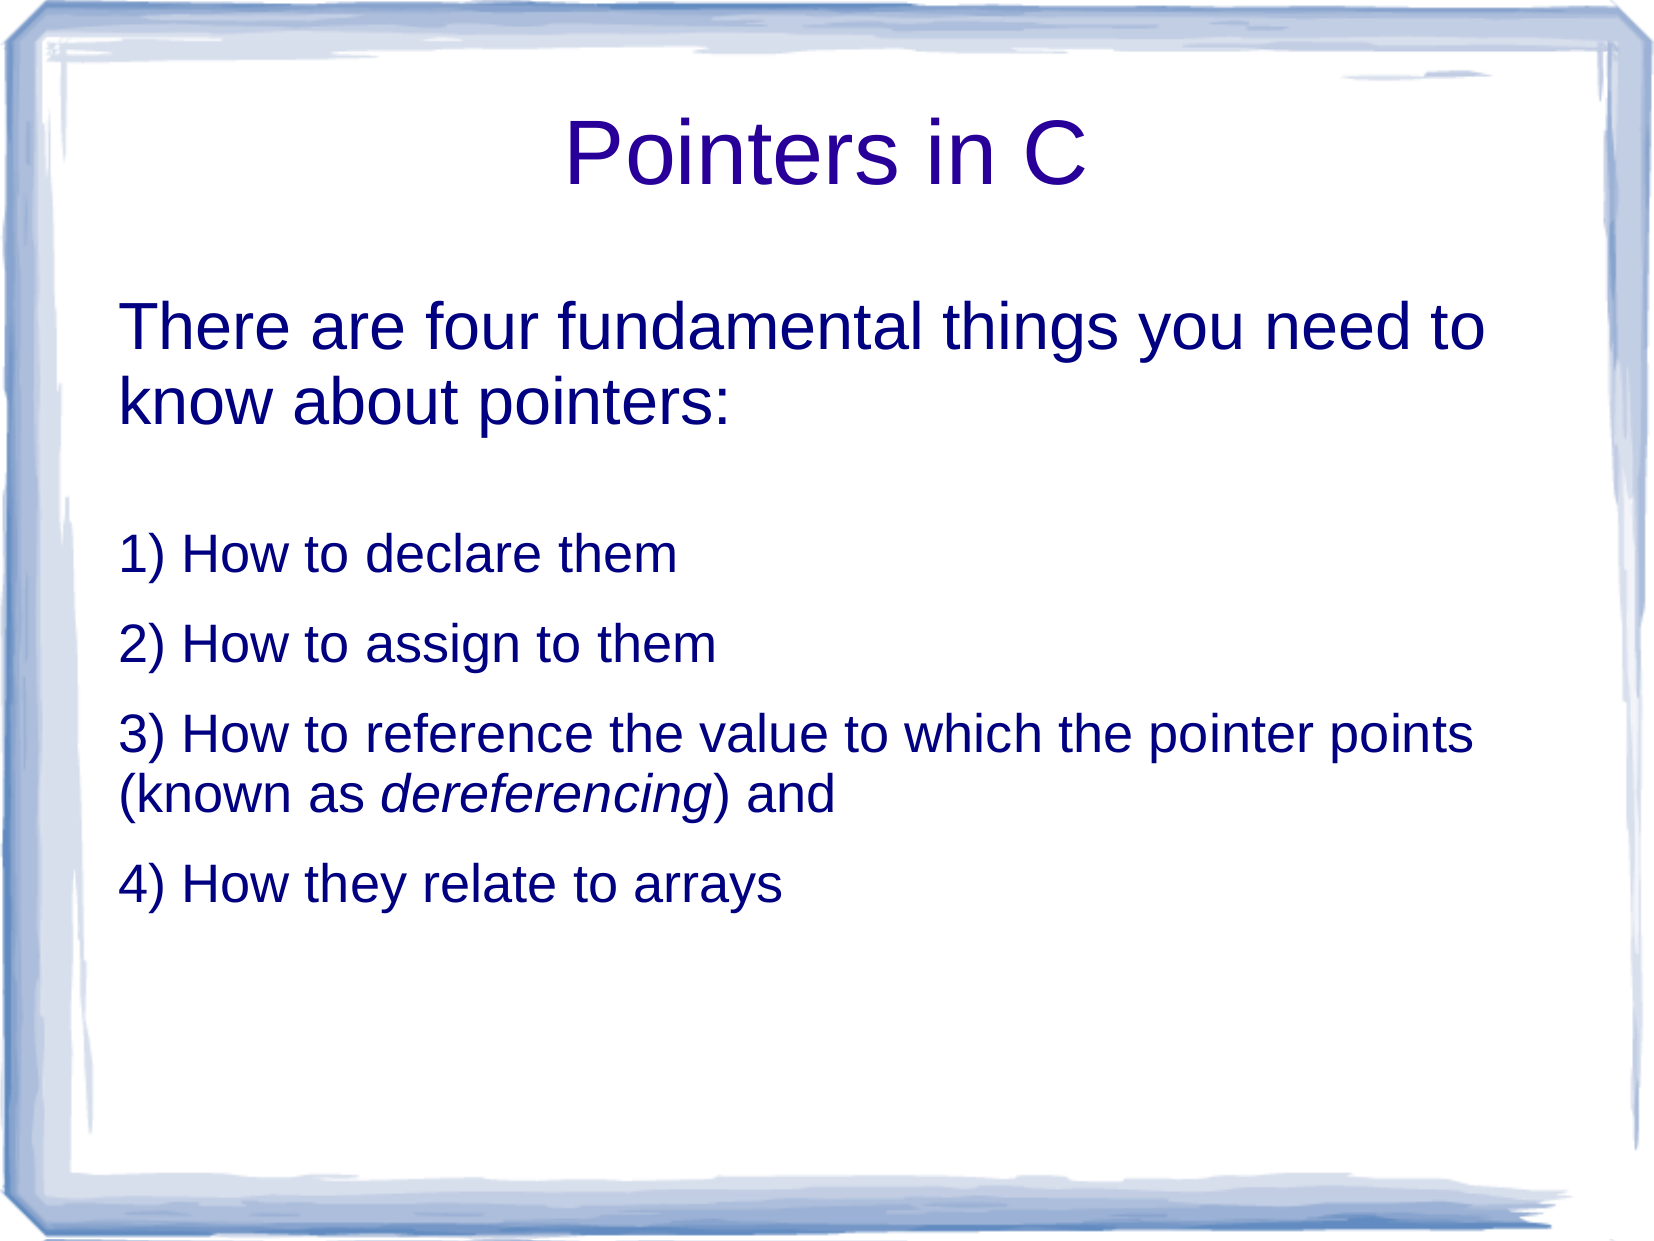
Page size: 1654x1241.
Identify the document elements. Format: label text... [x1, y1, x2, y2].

title Pointers in C [82, 56, 1571, 250]
picture [0, 0, 1654, 1241]
list There are four fundamental things you need to know about pointers: 1) How to declare them 2) How to assign to them 3) How to reference the value to which the pointer points (known as dereferencing) and 4) How they relate to arrays [118, 288, 1571, 954]
